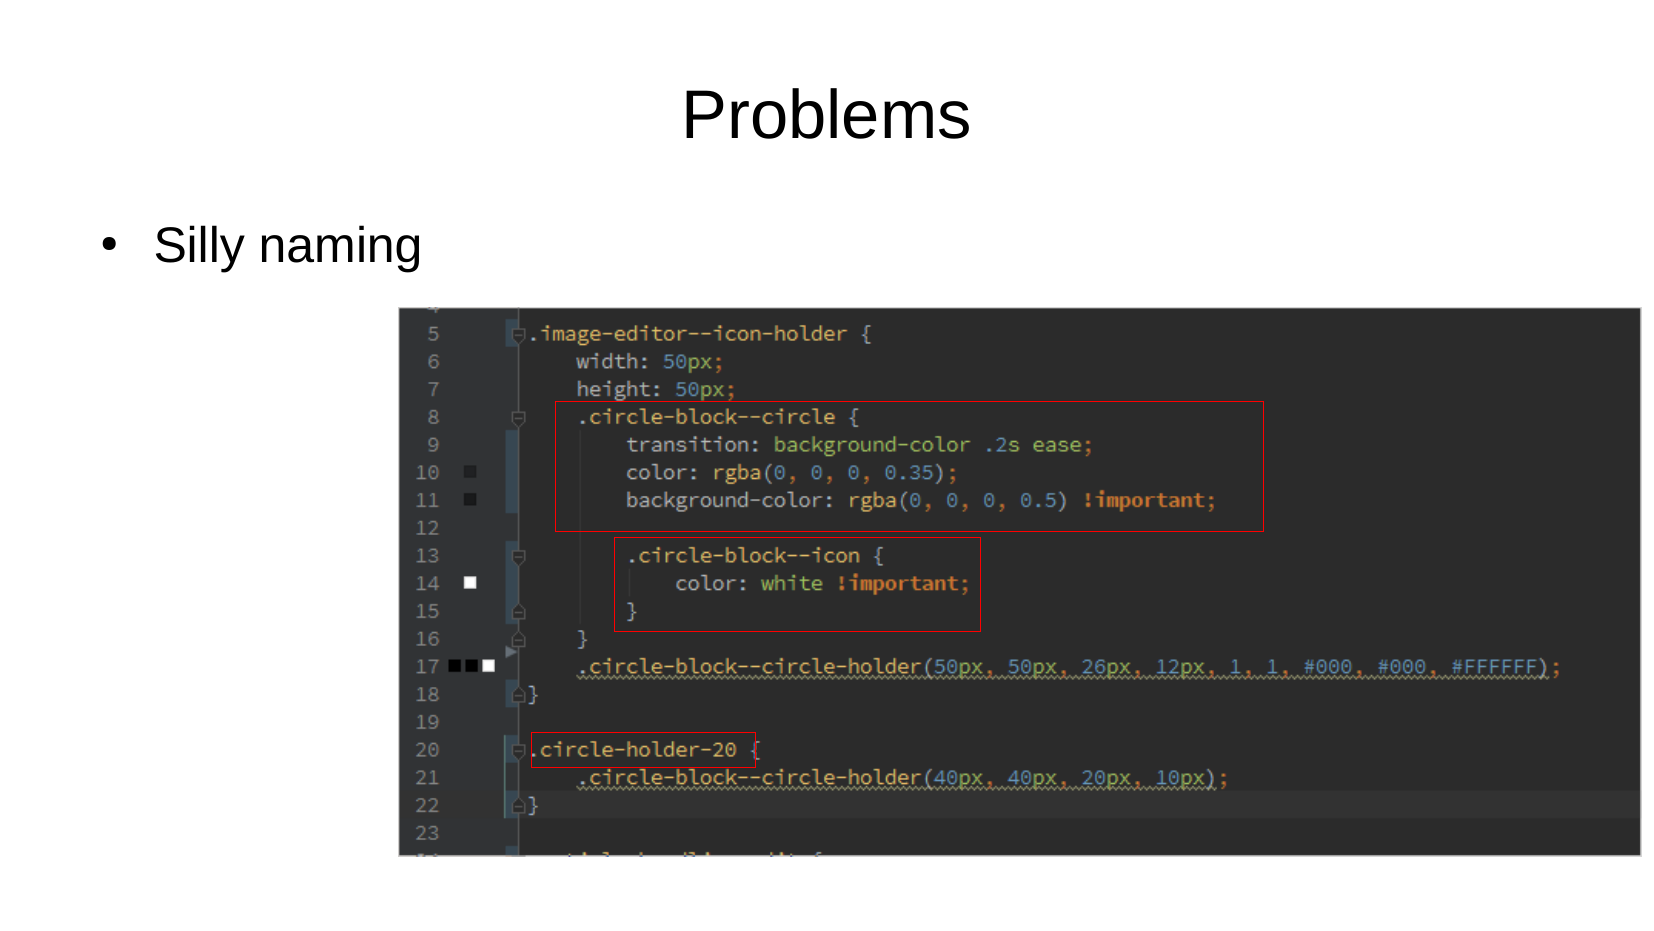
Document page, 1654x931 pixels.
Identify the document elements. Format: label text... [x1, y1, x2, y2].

list Silly naming [82, 217, 1571, 758]
picture [398, 307, 1642, 857]
title Problems [82, 37, 1571, 193]
